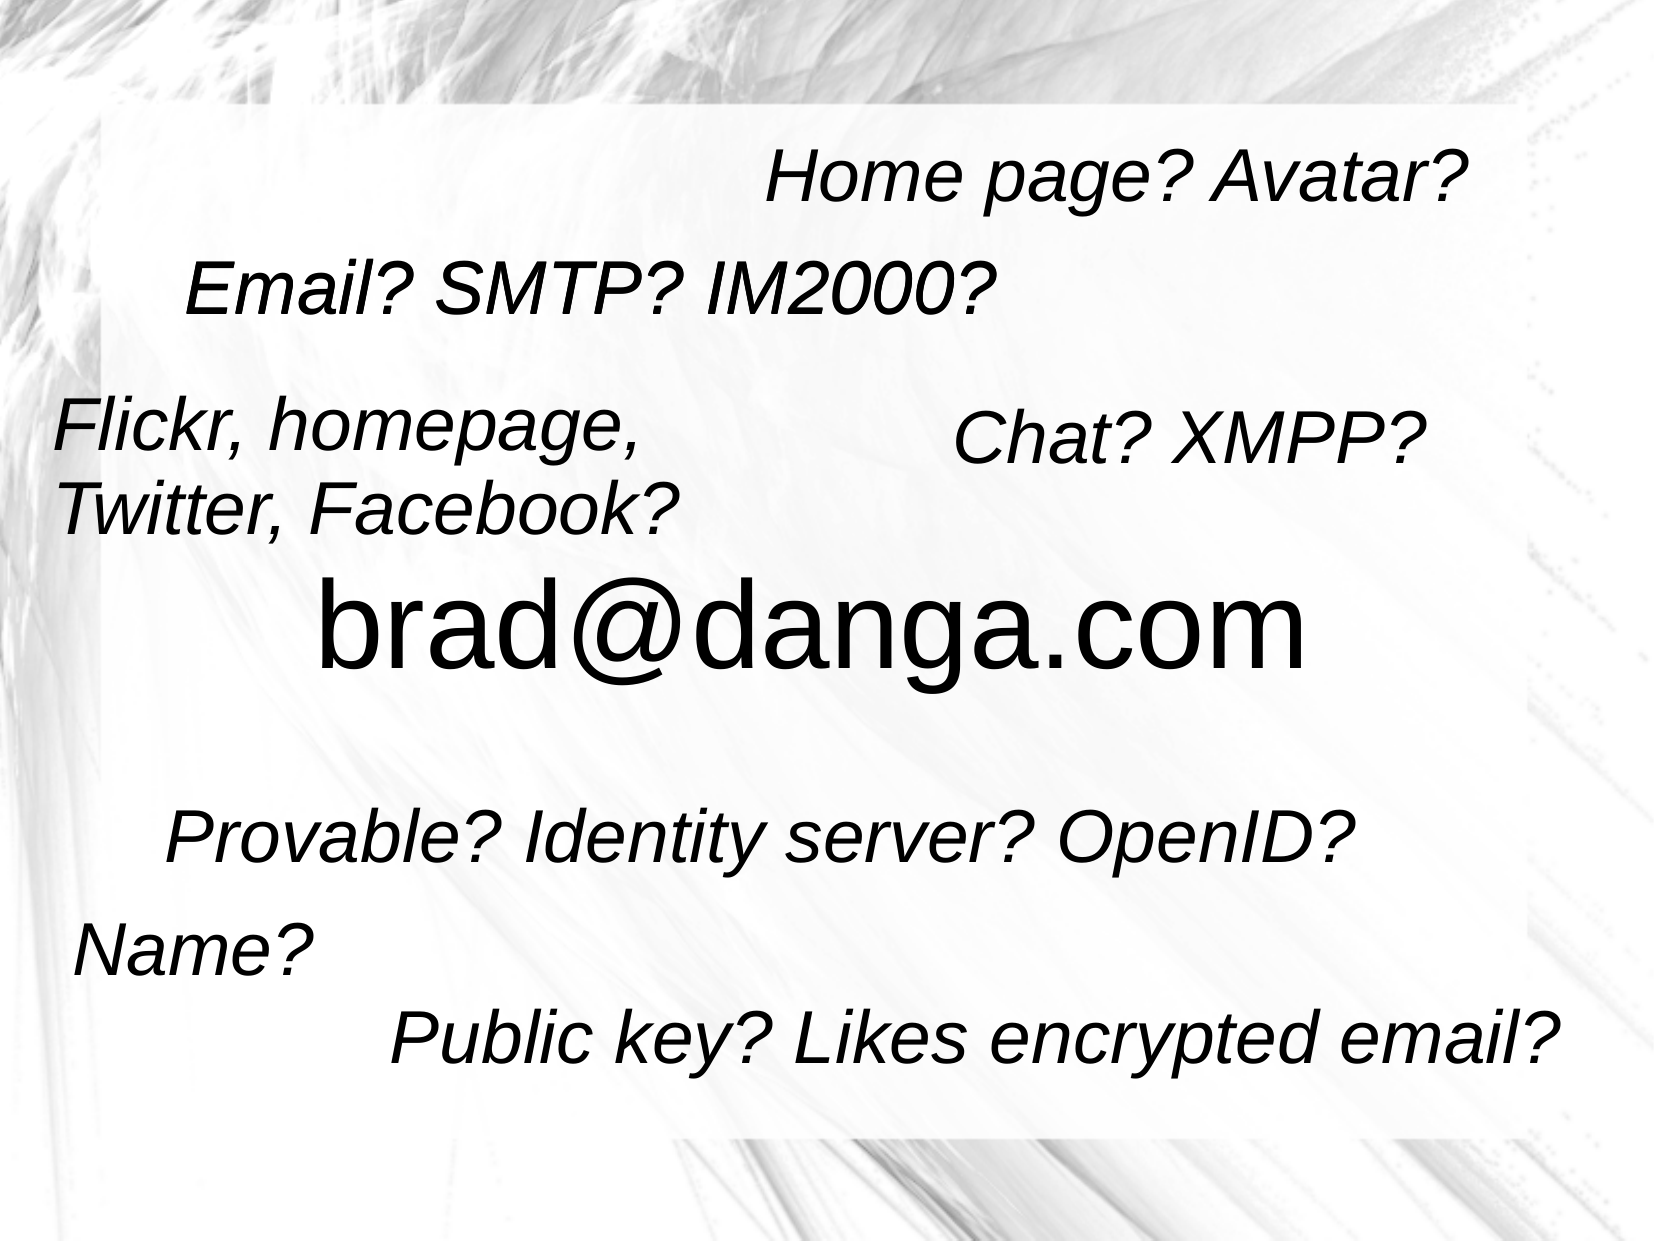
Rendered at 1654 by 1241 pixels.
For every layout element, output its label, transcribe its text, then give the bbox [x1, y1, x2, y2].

text_box Flickr, homepage, Twitter, Facebook? [37, 375, 939, 558]
text_box Email? SMTP? IM2000? [169, 238, 1013, 338]
subtitle brad@danga.com [118, 112, 1506, 1139]
text_box Public key? Likes encrypted email? [375, 988, 1577, 1088]
text_box Name? [57, 900, 338, 999]
text_box Home page? Avatar? [750, 126, 1485, 226]
picture [0, 0, 1654, 1241]
text_box Chat? XMPP? [939, 388, 1443, 488]
text_box Provable? Identity server? OpenID? [150, 787, 1373, 887]
